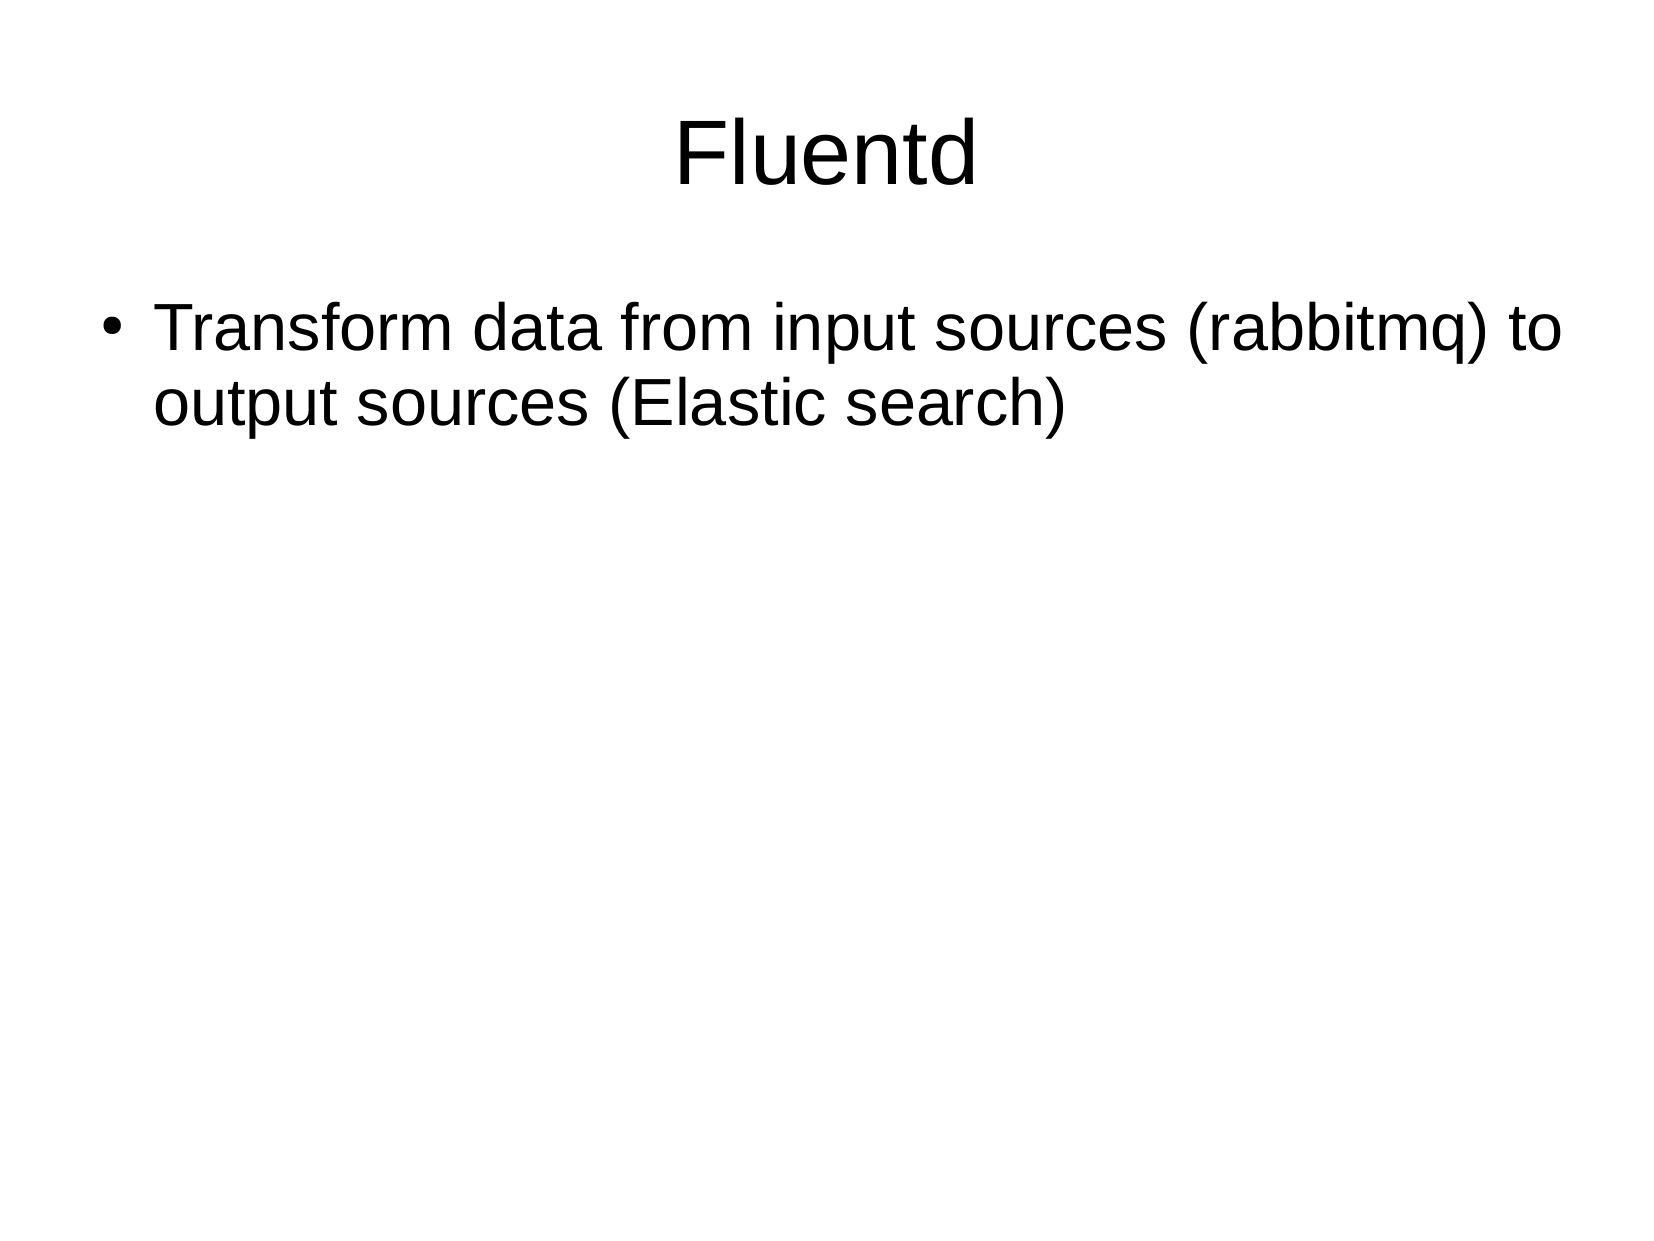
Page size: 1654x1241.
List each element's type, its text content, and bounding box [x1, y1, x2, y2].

list Transform data from input sources (rabbitmq) to output sources (Elastic search) [82, 290, 1571, 1010]
title Fluentd [82, 49, 1571, 257]
